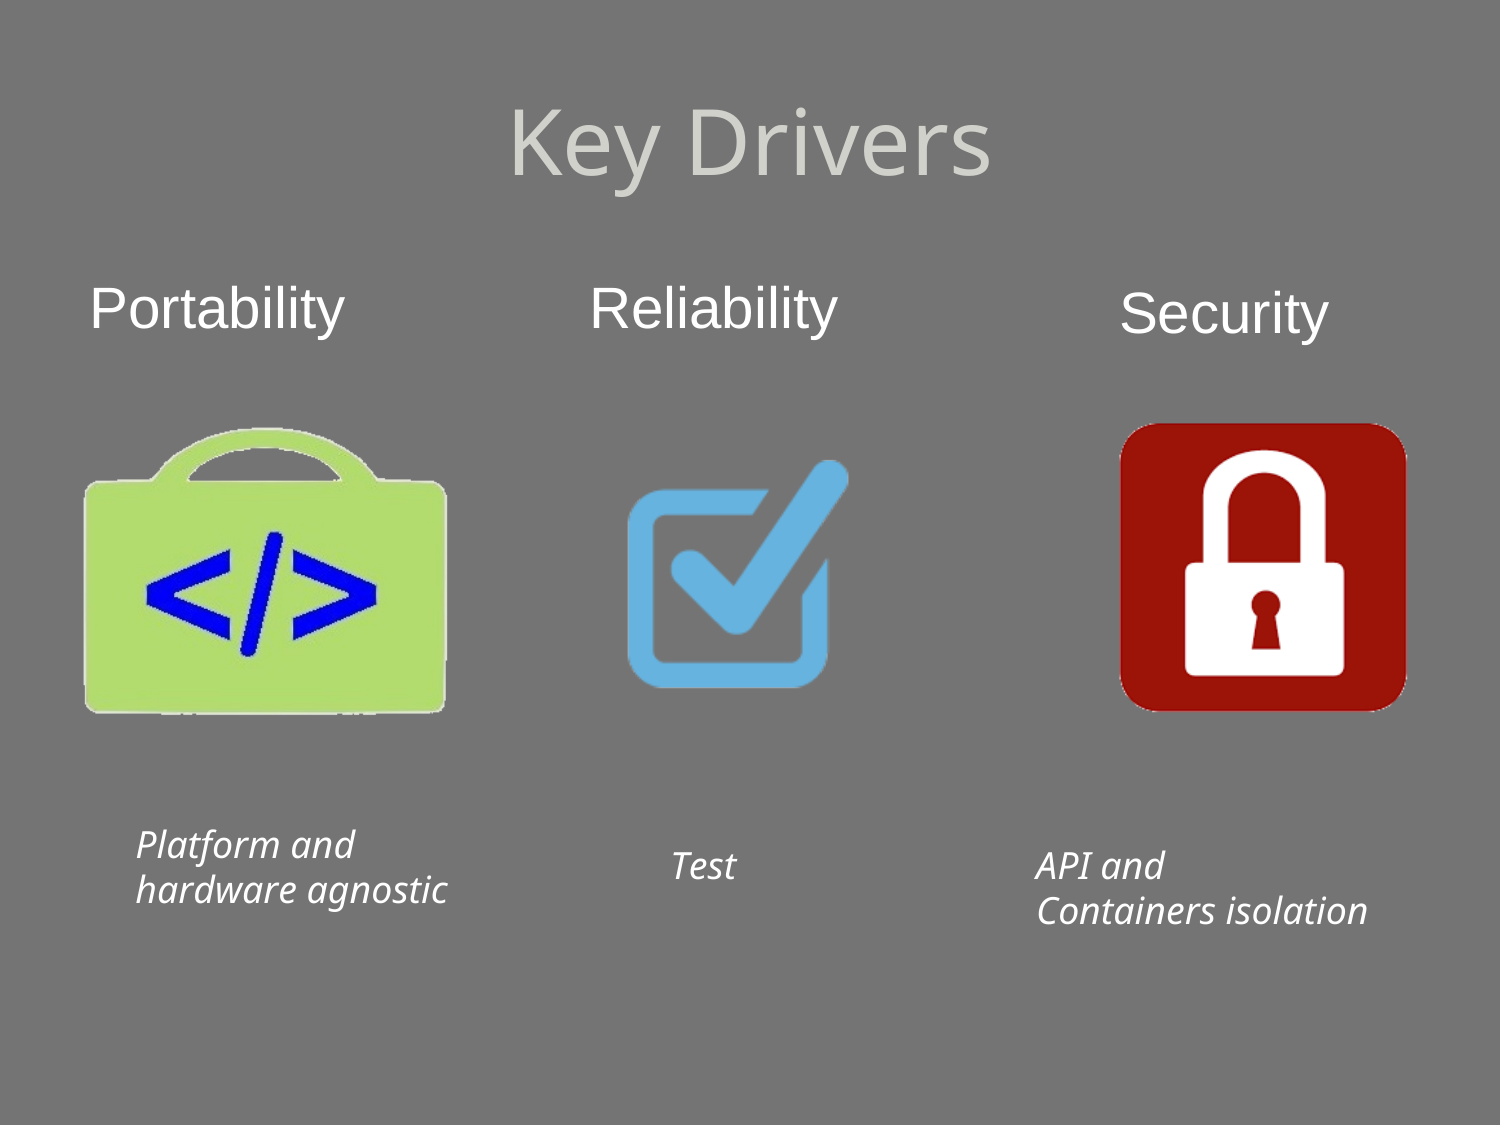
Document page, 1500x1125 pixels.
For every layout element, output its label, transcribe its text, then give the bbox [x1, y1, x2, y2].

text_box API and Containers isolation [1021, 834, 1385, 940]
list Portability Reliability [75, 262, 880, 1005]
text_box Platform and hardware agnostic [120, 812, 464, 919]
picture [549, 385, 928, 764]
title Key Drivers [75, 45, 1426, 233]
text_box Security [1104, 267, 1346, 353]
text_box Test [655, 834, 752, 895]
picture [76, 420, 455, 728]
picture [1104, 408, 1423, 728]
